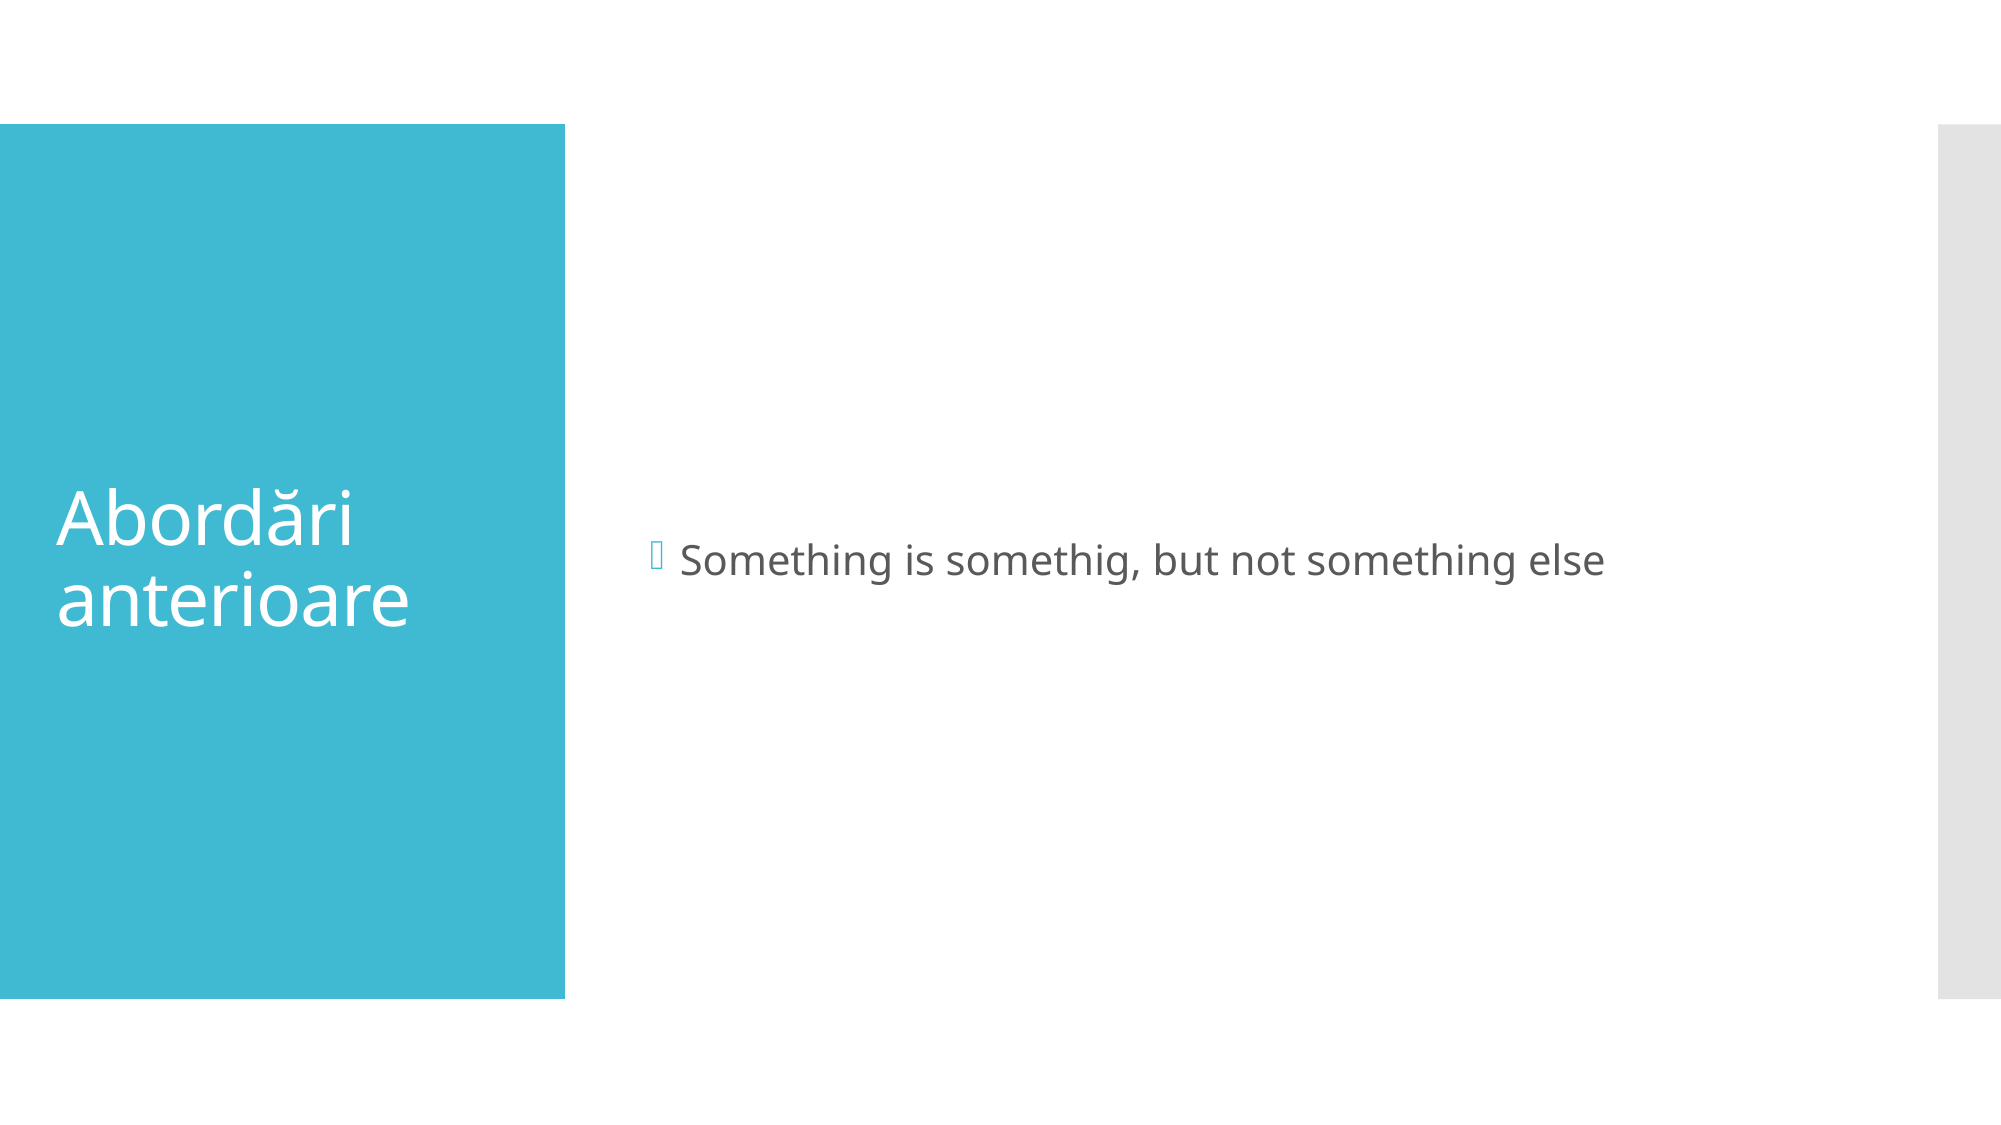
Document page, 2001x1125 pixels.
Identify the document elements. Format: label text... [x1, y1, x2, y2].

title Abordări anterioare [41, 184, 526, 940]
list Something is somethig, but not something else [634, 141, 1835, 982]
